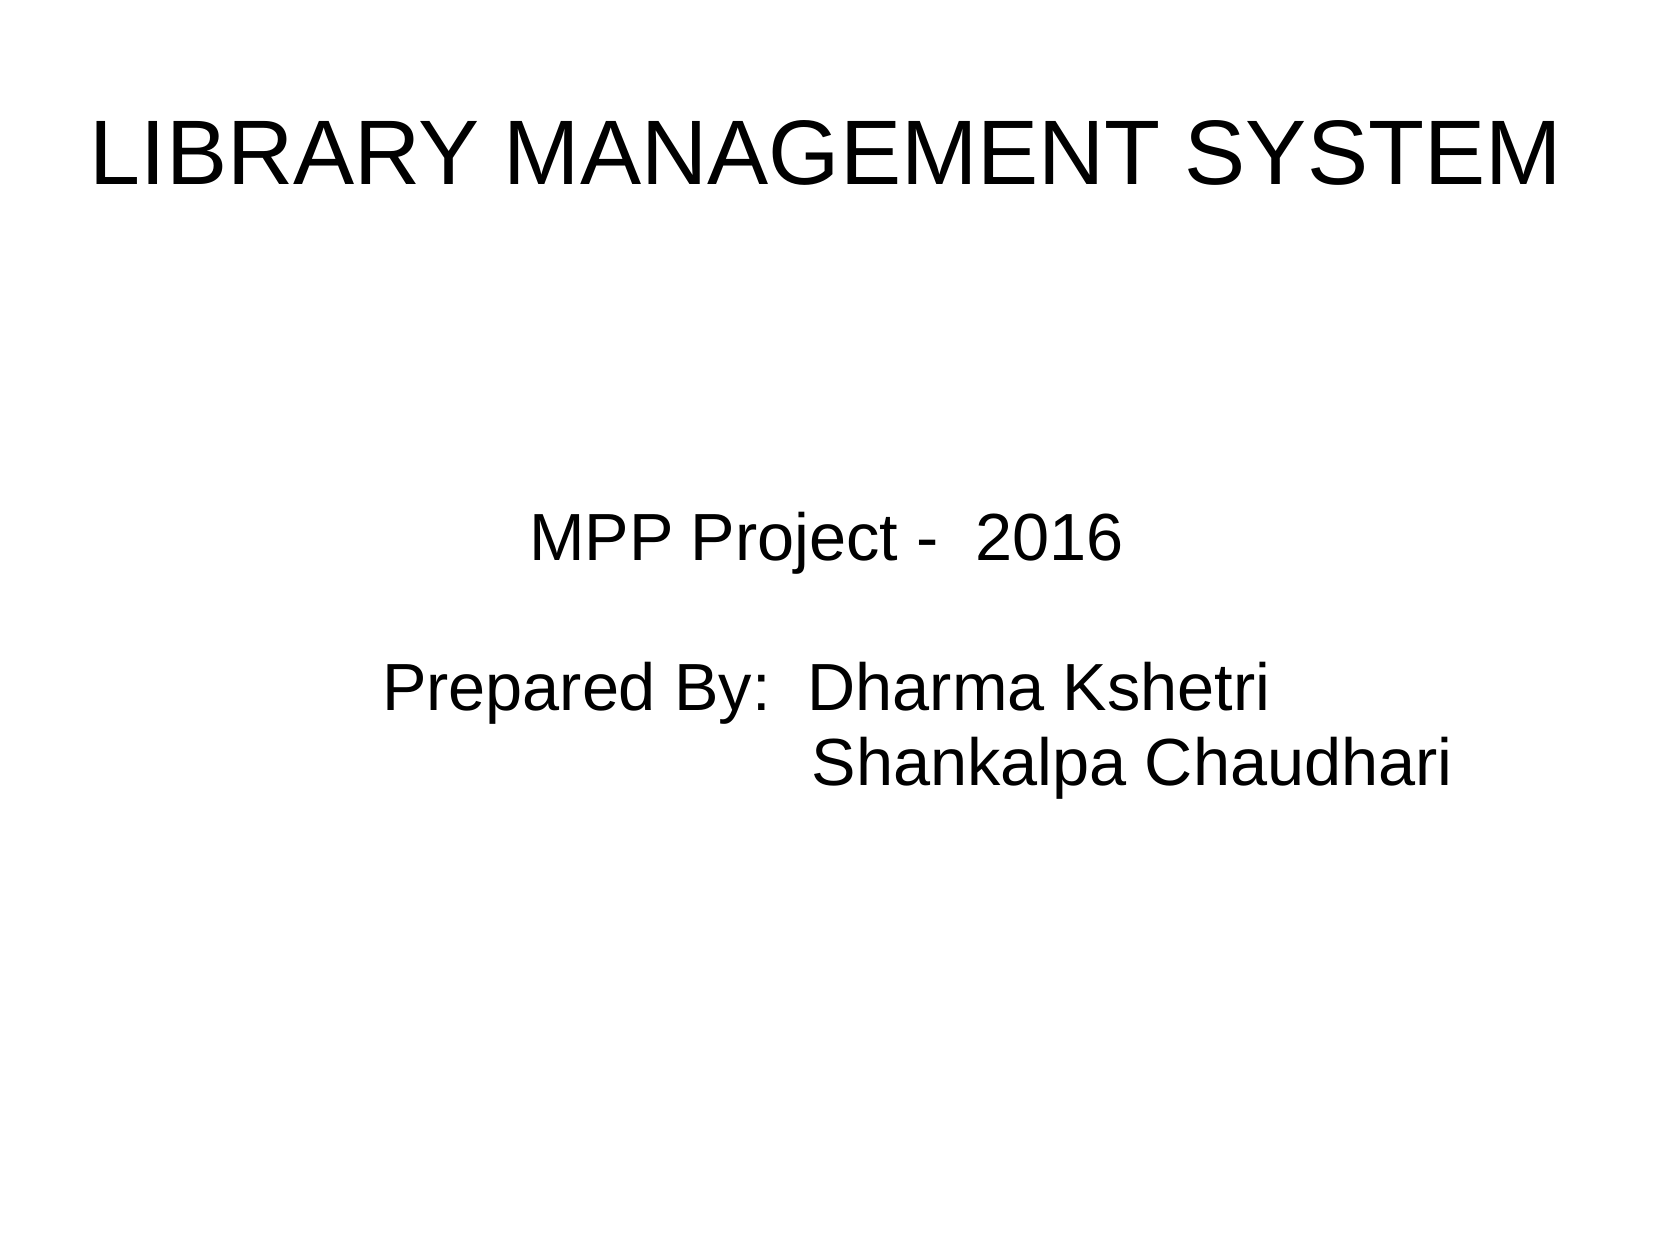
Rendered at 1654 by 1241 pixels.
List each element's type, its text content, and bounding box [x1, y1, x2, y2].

title LIBRARY MANAGEMENT SYSTEM [82, 49, 1571, 257]
subtitle MPP Project - 2016 Prepared By: Dharma Kshetri Shankalpa Chaudhari [82, 290, 1571, 1010]
